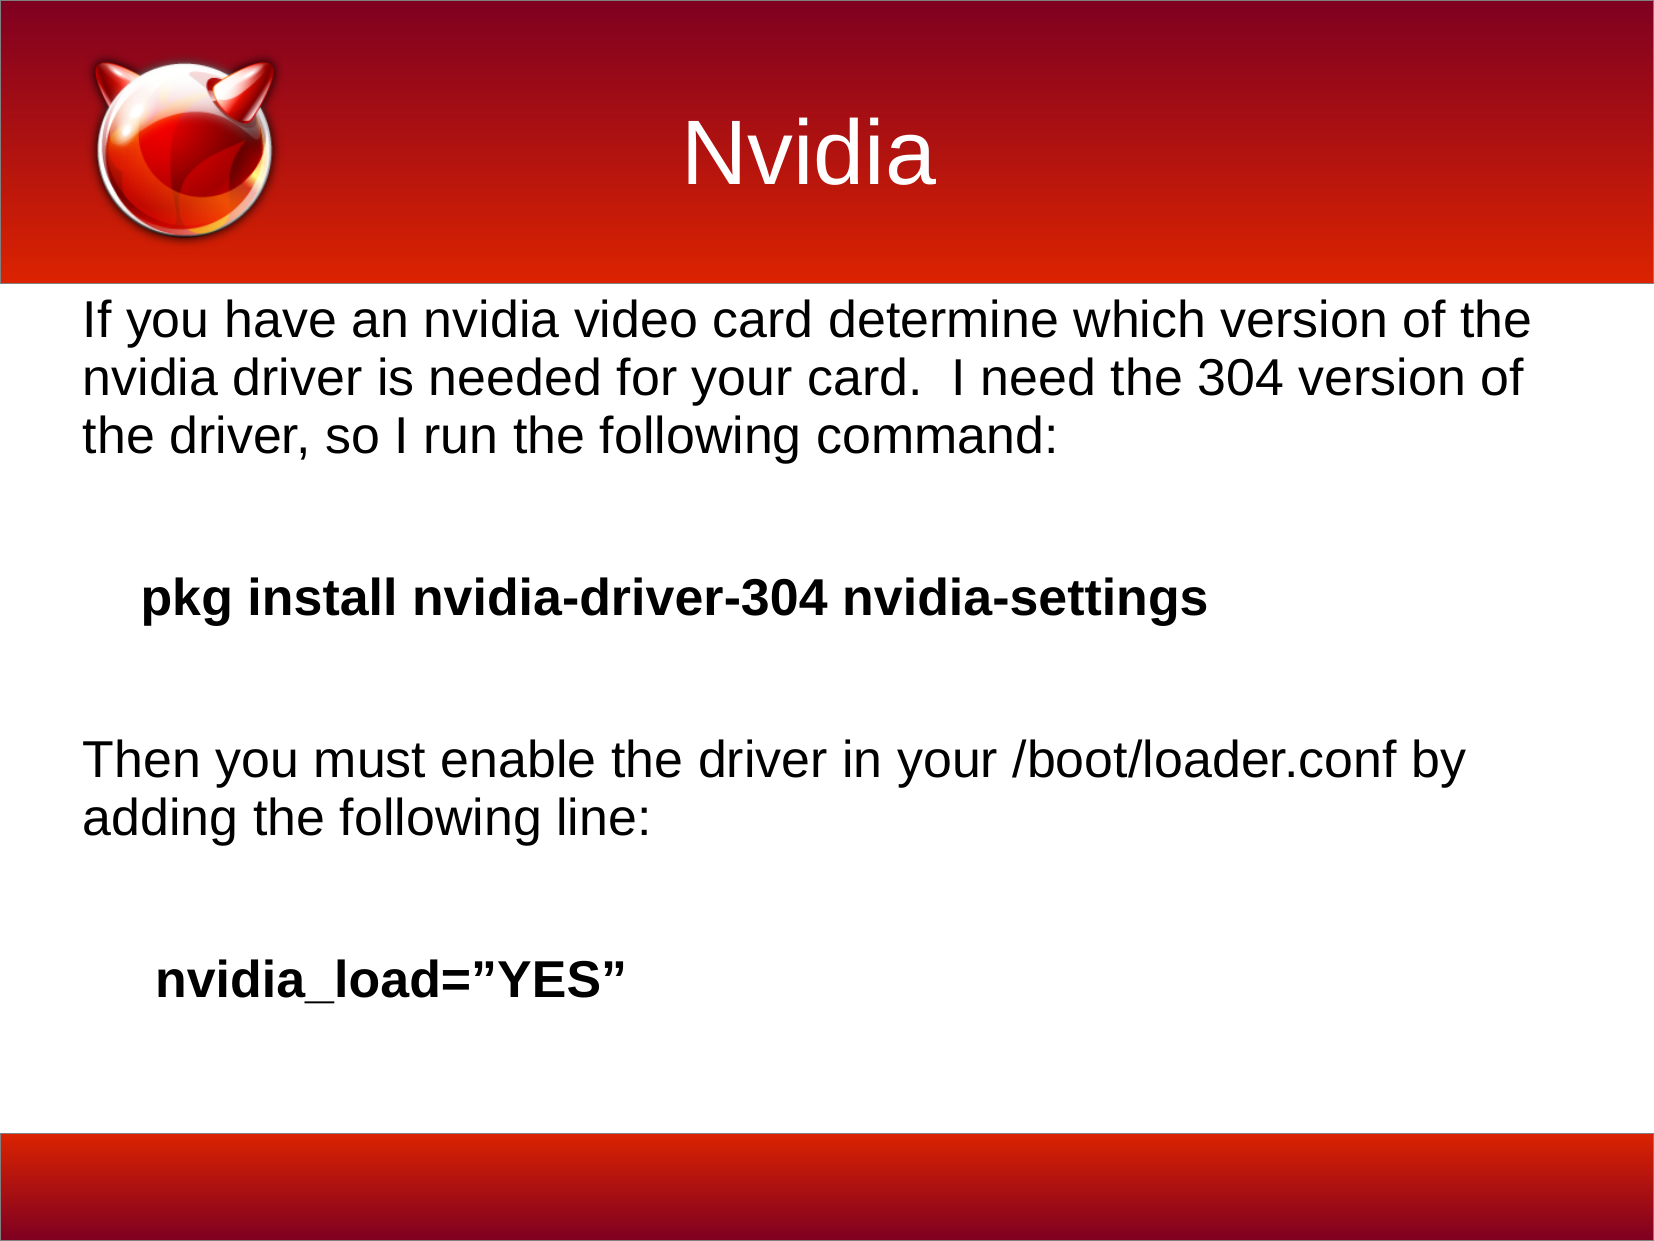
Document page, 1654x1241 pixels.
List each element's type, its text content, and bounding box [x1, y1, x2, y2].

list If you have an nvidia video card determine which version of the nvidia driver is needed for your card. I need the 304 version of the driver, so I run the following command: pkg install nvidia-driver-304 nvidia-settings Then you must enable the driver in your /boot/loader.conf by adding the following line: nvidia_load=”YES” [82, 290, 1538, 1010]
title Nvidia [82, 49, 1536, 257]
